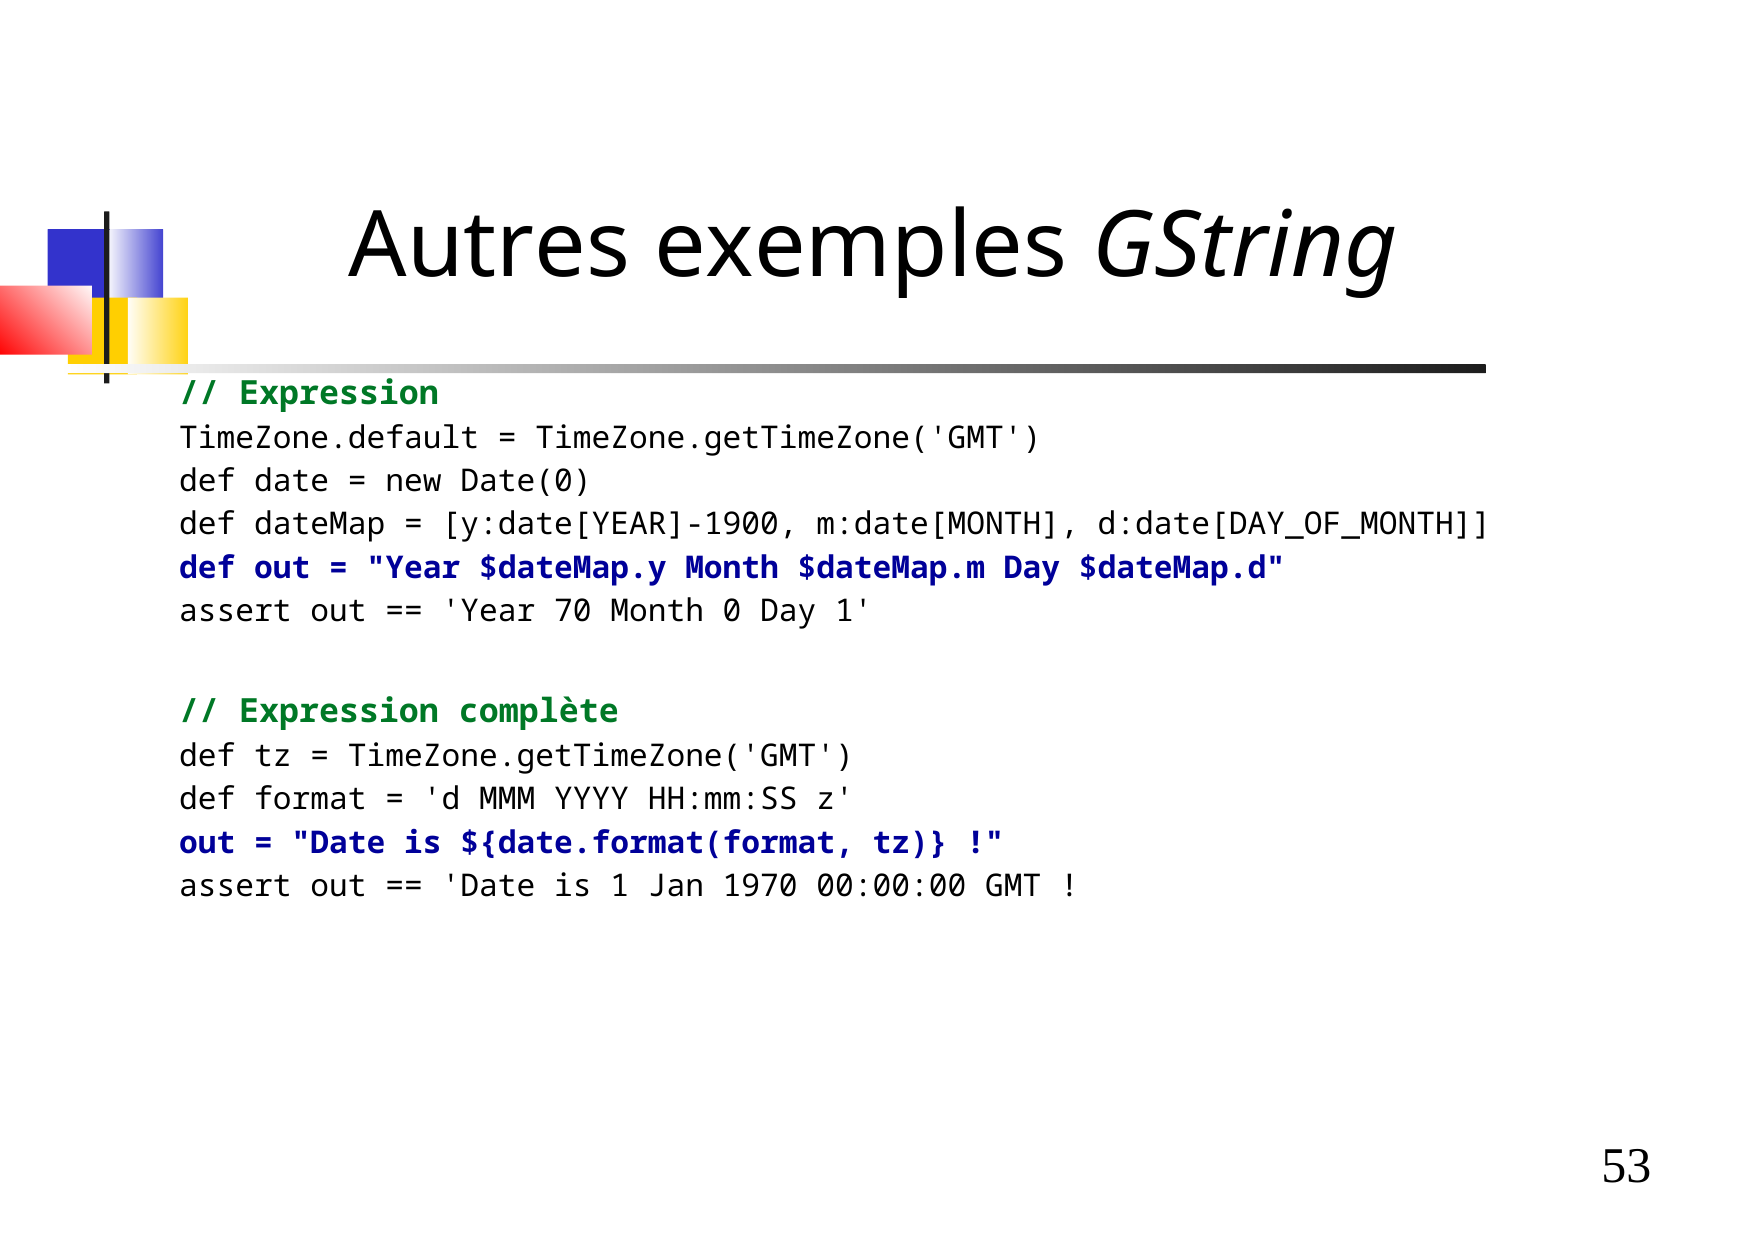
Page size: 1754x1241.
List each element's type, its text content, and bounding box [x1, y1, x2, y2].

title Autres exemples GString [179, 139, 1567, 351]
list // Expression TimeZone.default = TimeZone.getTimeZone('GMT') def date = new Date(0) def dateMap = [y:date[YEAR]-1900, m:date[MONTH], d:date[DAY_OF_MONTH]] def out = "Year $dateMap.y Month $dateMap.m Day $dateMap.d" assert out == 'Year 70 Month 0 Day 1' // Expression complète def tz = TimeZone.getTimeZone('GMT') def format = 'd MMM YYYY HH:mm:SS z' out = "Date is ${date.format(format, tz)} !" assert out == 'Date is 1 Jan 1970 00:00:00 GMT ! [179, 371, 1567, 1091]
